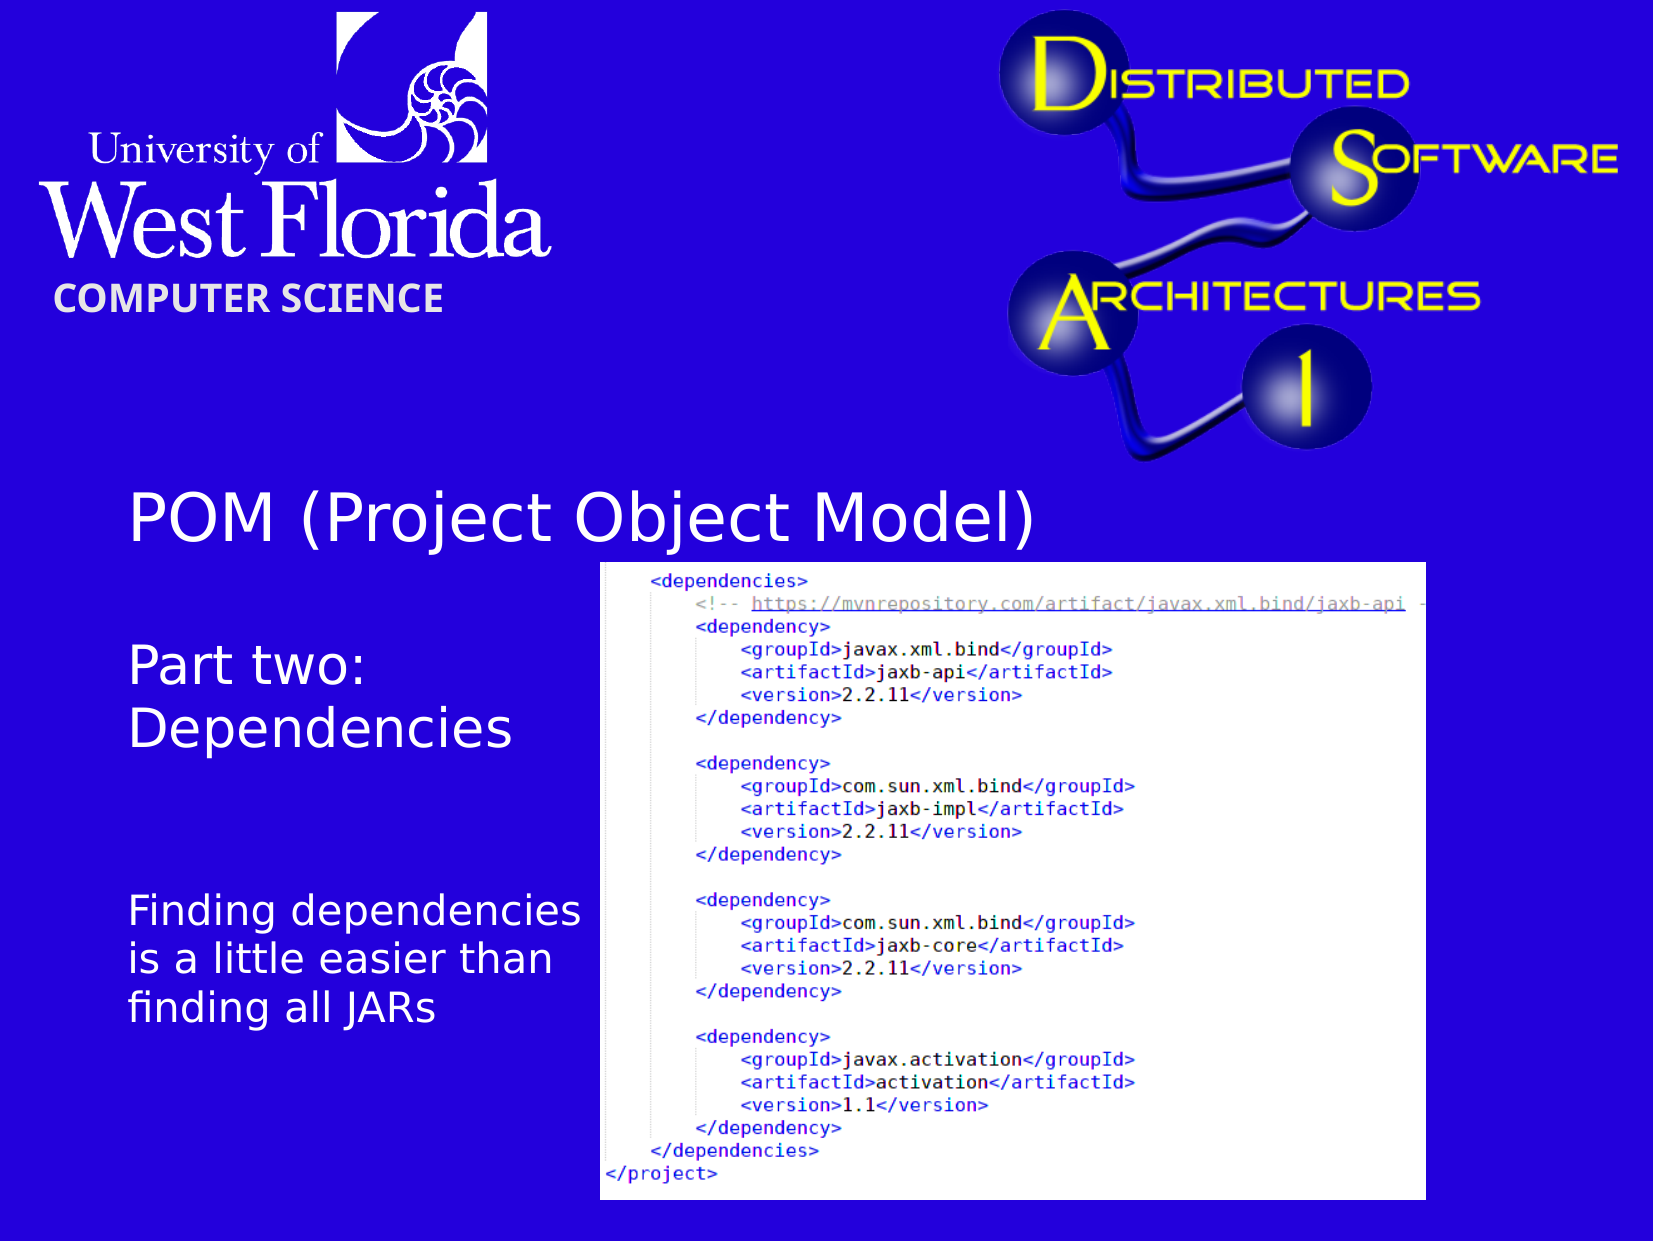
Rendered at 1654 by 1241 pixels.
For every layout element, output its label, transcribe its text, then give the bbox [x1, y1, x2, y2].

picture [37, 0, 559, 262]
text_box POM (Project Object Model) Part two: Dependencies Finding dependencies is a little easier than finding all JARs [112, 471, 1426, 1241]
picture [600, 562, 1426, 1200]
text_box COMPUTER SCIENCE [37, 262, 563, 325]
picture [910, 0, 1653, 506]
